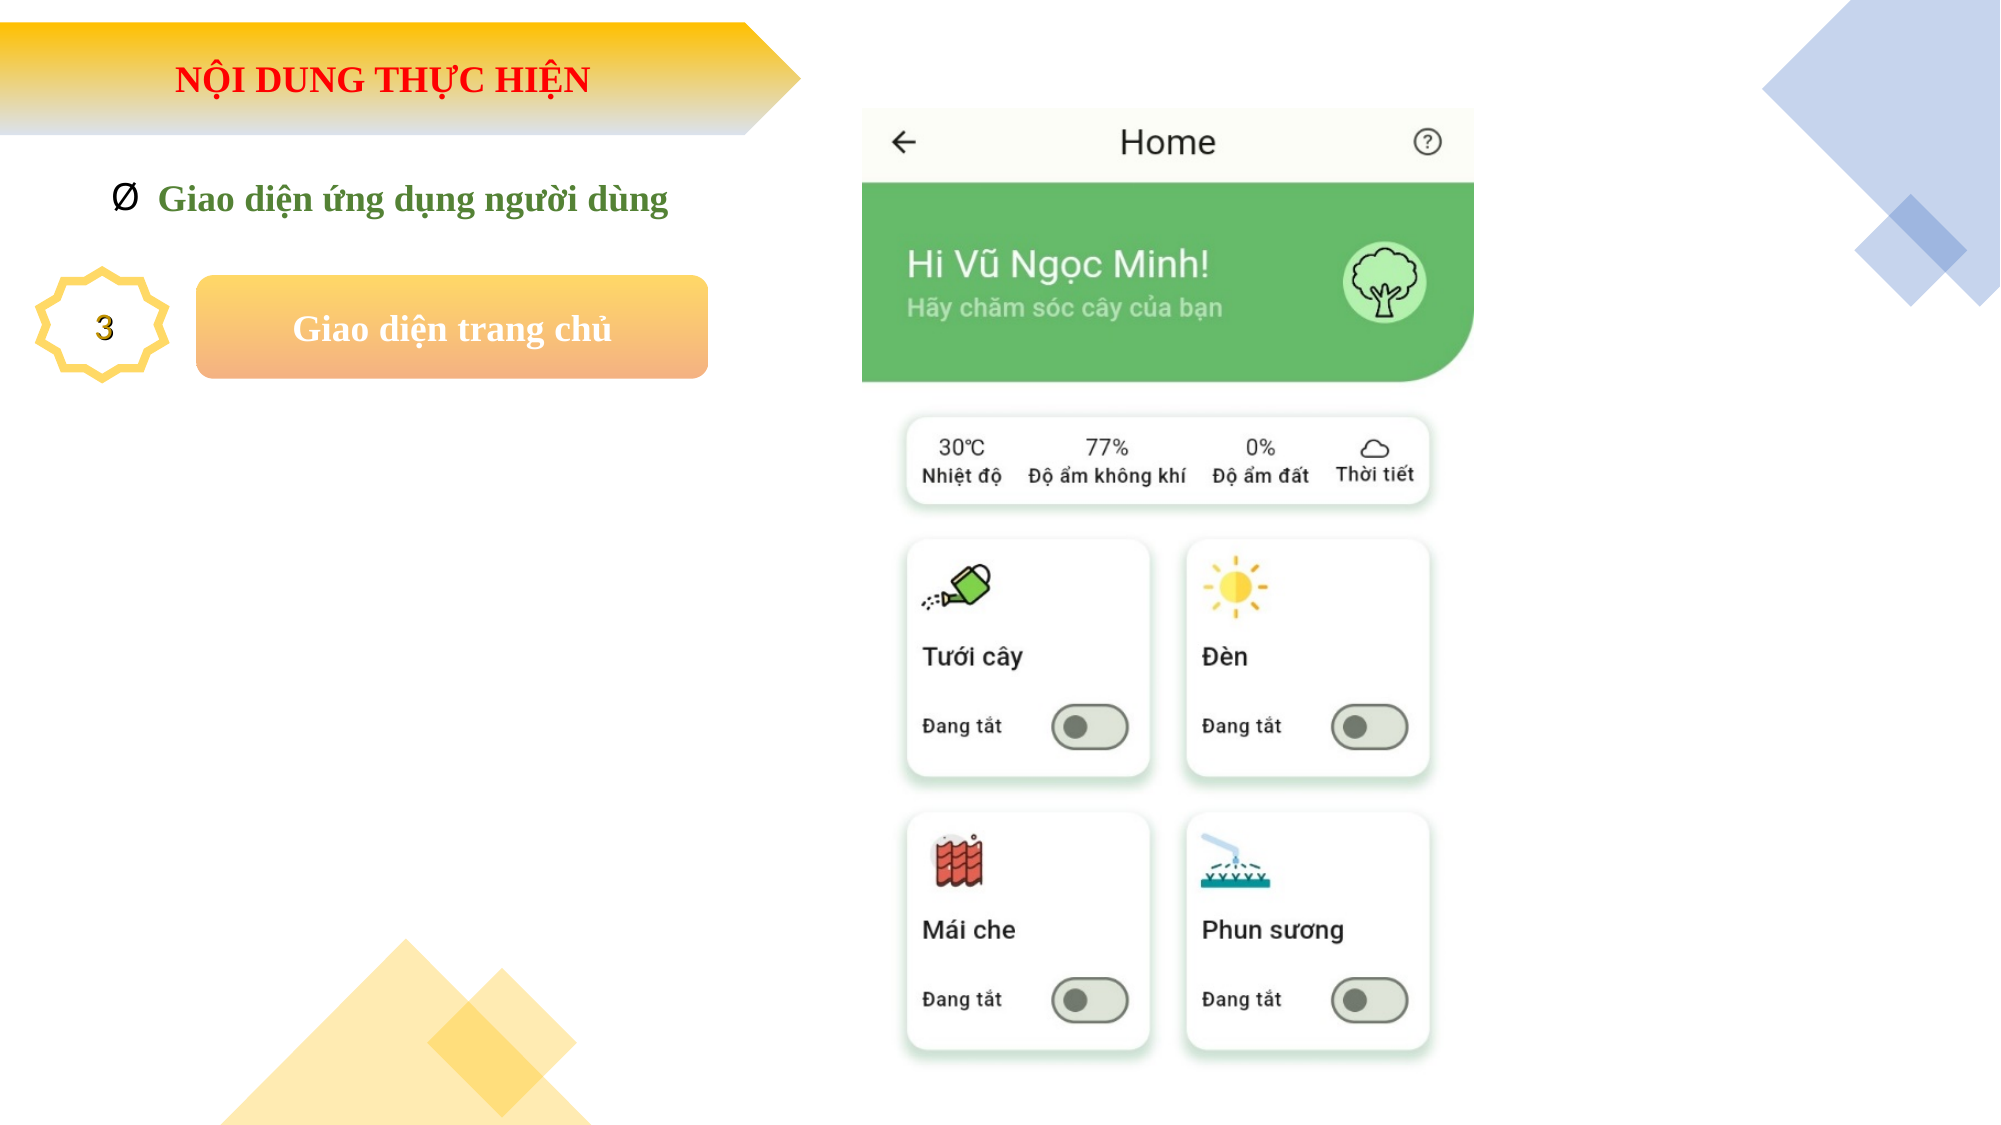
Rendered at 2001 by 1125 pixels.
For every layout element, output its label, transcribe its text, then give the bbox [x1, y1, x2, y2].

text_box 3 [79, 294, 140, 355]
picture [862, 108, 1474, 1125]
text_box [220, 938, 592, 1125]
text_box [0, 22, 802, 136]
text_box NỘI DUNG THỰC HIỆN [30, 47, 736, 109]
text_box Giao diện trang chủ [196, 275, 709, 379]
text_box [1761, 0, 2000, 307]
text_box Giao diện ứng dụng người dùng [95, 166, 690, 227]
